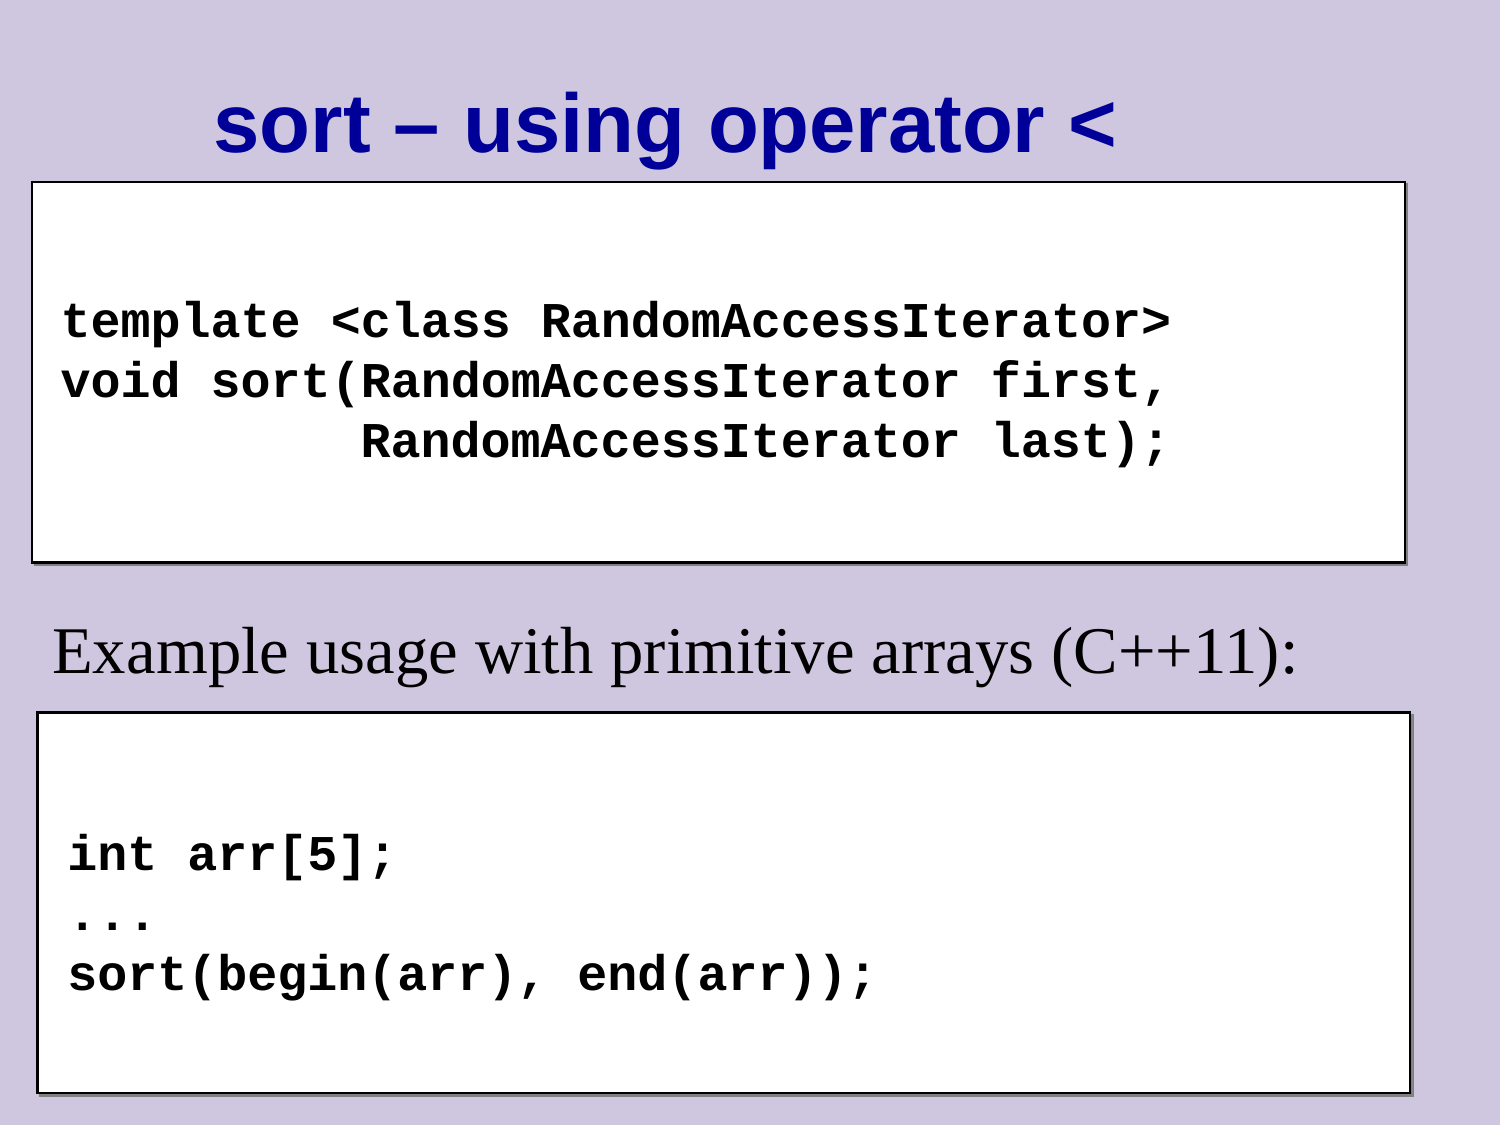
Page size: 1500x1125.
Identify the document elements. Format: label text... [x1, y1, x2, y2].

text_box template <class RandomAccessIterator> void sort(RandomAccessIterator first, RandomAccessIterator last); [30, 265, 1231, 491]
text_box Example usage with primitive arrays (C++11): [37, 599, 1388, 695]
text_box [37, 712, 1410, 1094]
title sort – using operator < [198, 17, 1468, 220]
text_box [32, 181, 1405, 563]
text_box int arr[5]; ... sort(begin(arr), end(arr)); [37, 695, 1219, 1023]
